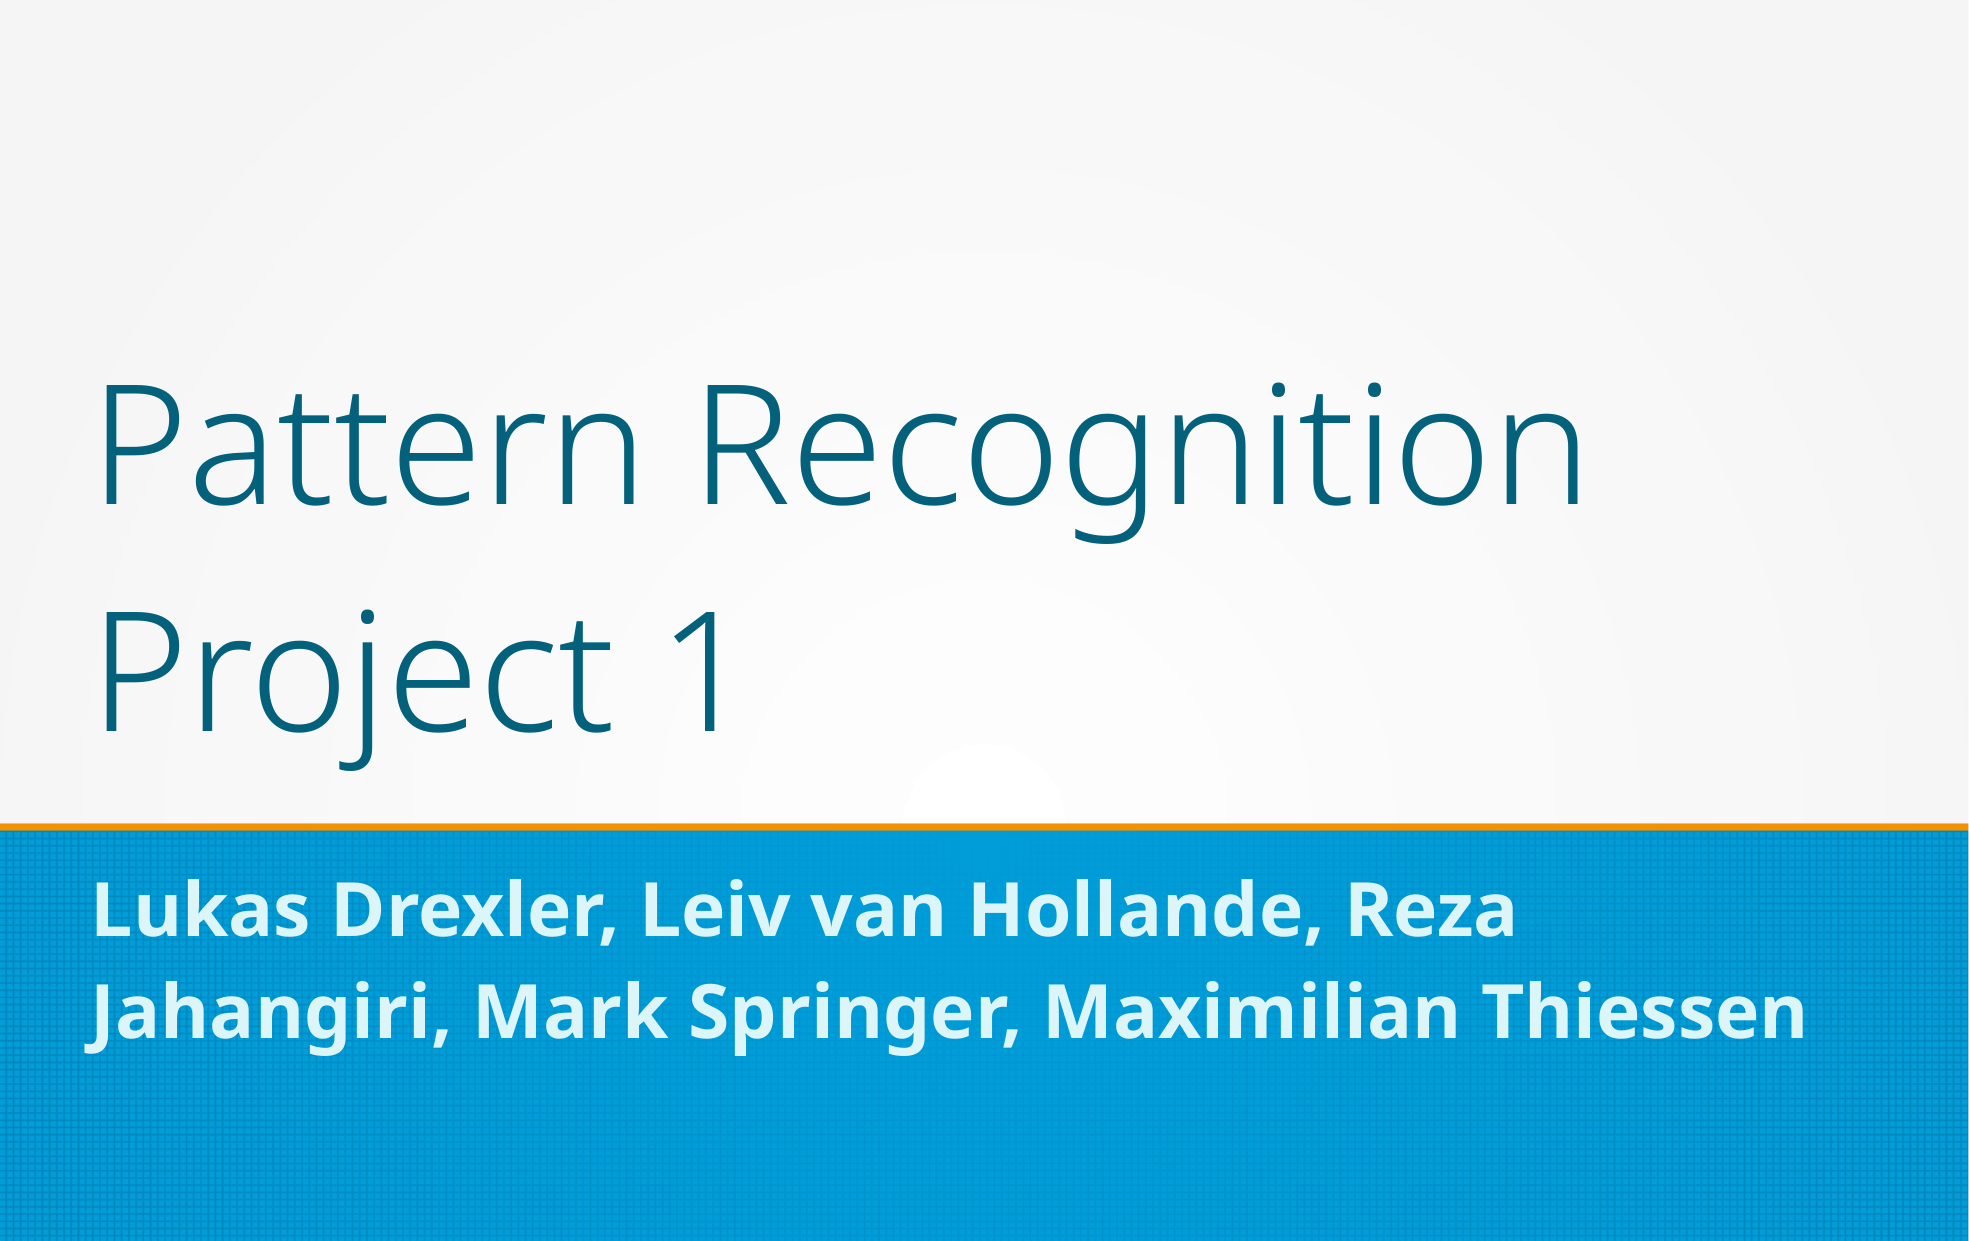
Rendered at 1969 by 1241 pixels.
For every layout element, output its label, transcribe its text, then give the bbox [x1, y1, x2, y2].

picture [0, 0, 1969, 830]
subtitle Lukas Drexler, Leiv van Hollande, Reza Jahangiri, Mark Springer, Maximilian Thiessen [90, 855, 1861, 1118]
title Pattern Recognition Project 1 [90, 49, 1862, 781]
